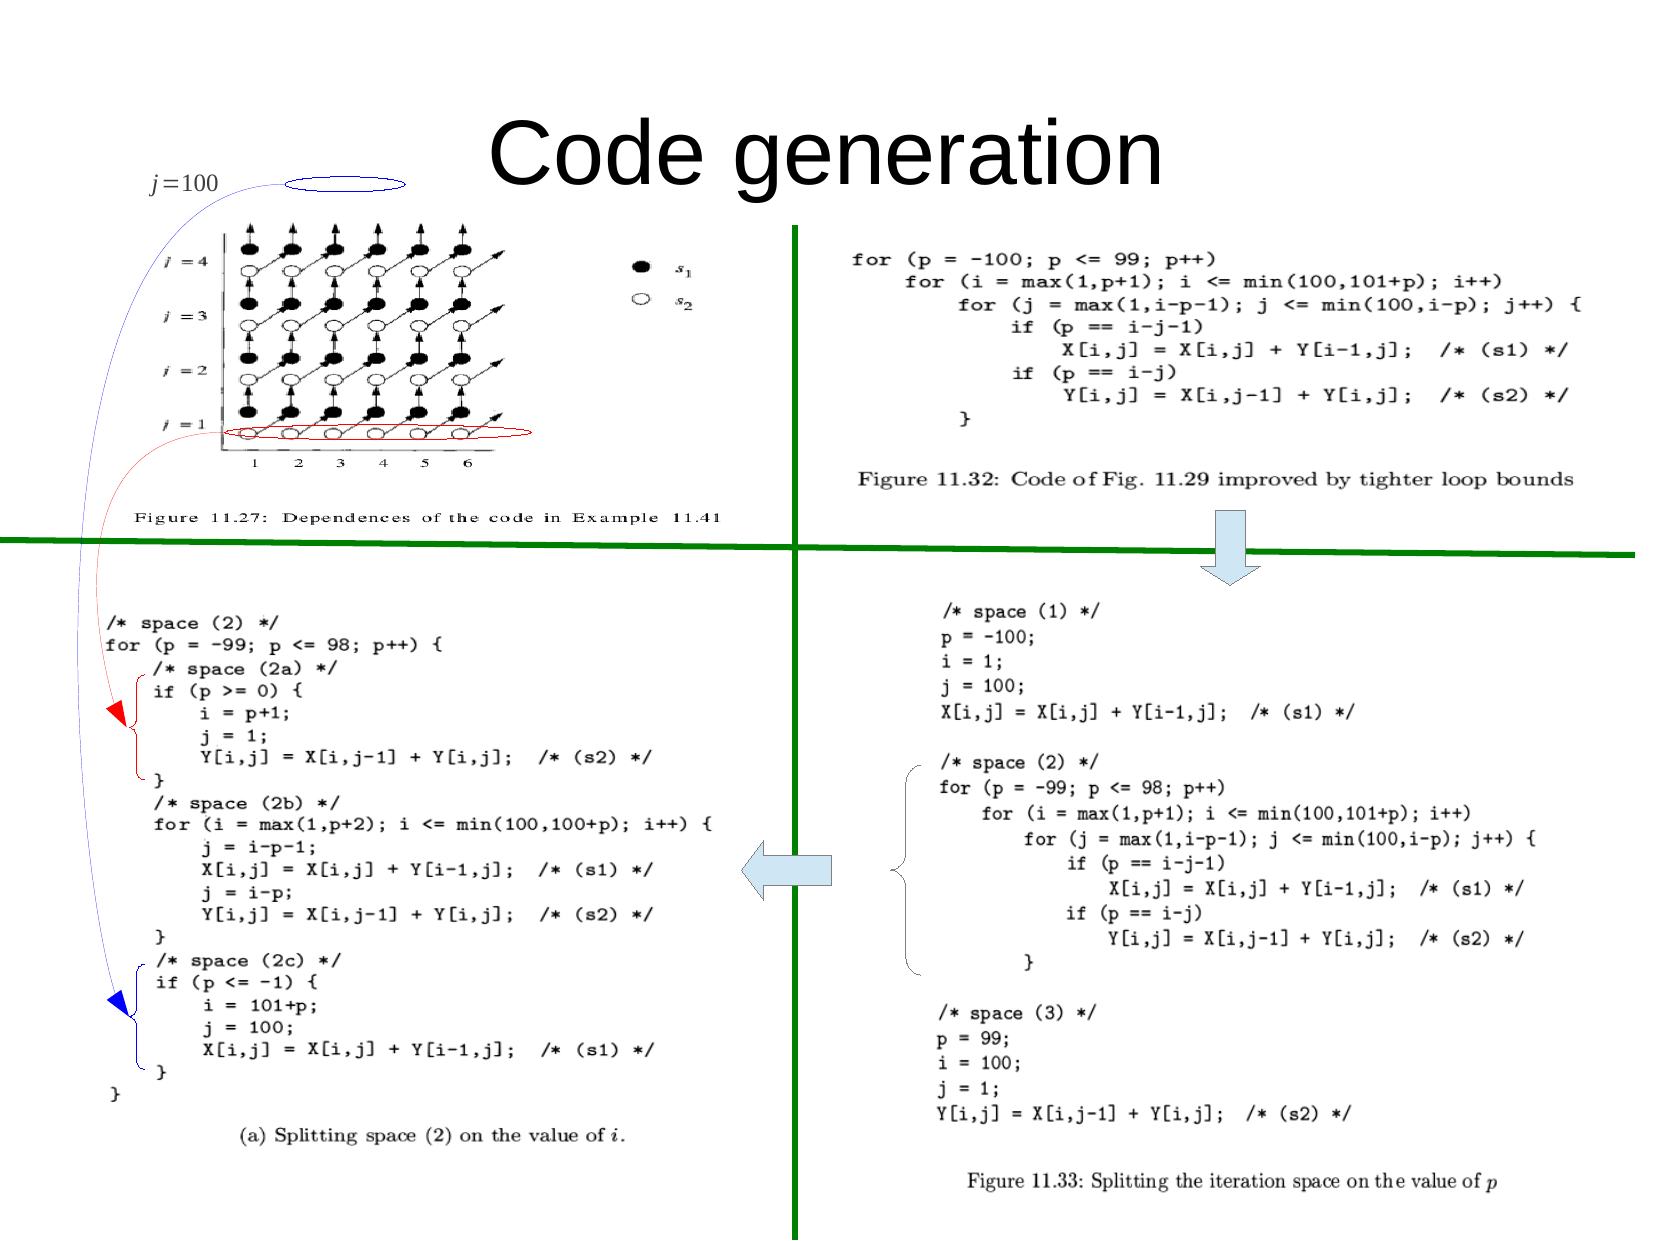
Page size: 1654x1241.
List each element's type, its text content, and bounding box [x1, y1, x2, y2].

picture [840, 239, 1594, 496]
picture [87, 603, 736, 1153]
chart [142, 169, 226, 197]
picture [97, 208, 203, 414]
text_box [1200, 510, 1261, 586]
picture [97, 208, 751, 537]
title Code generation [82, 49, 1571, 257]
text_box [741, 840, 832, 901]
picture [924, 597, 1546, 1204]
